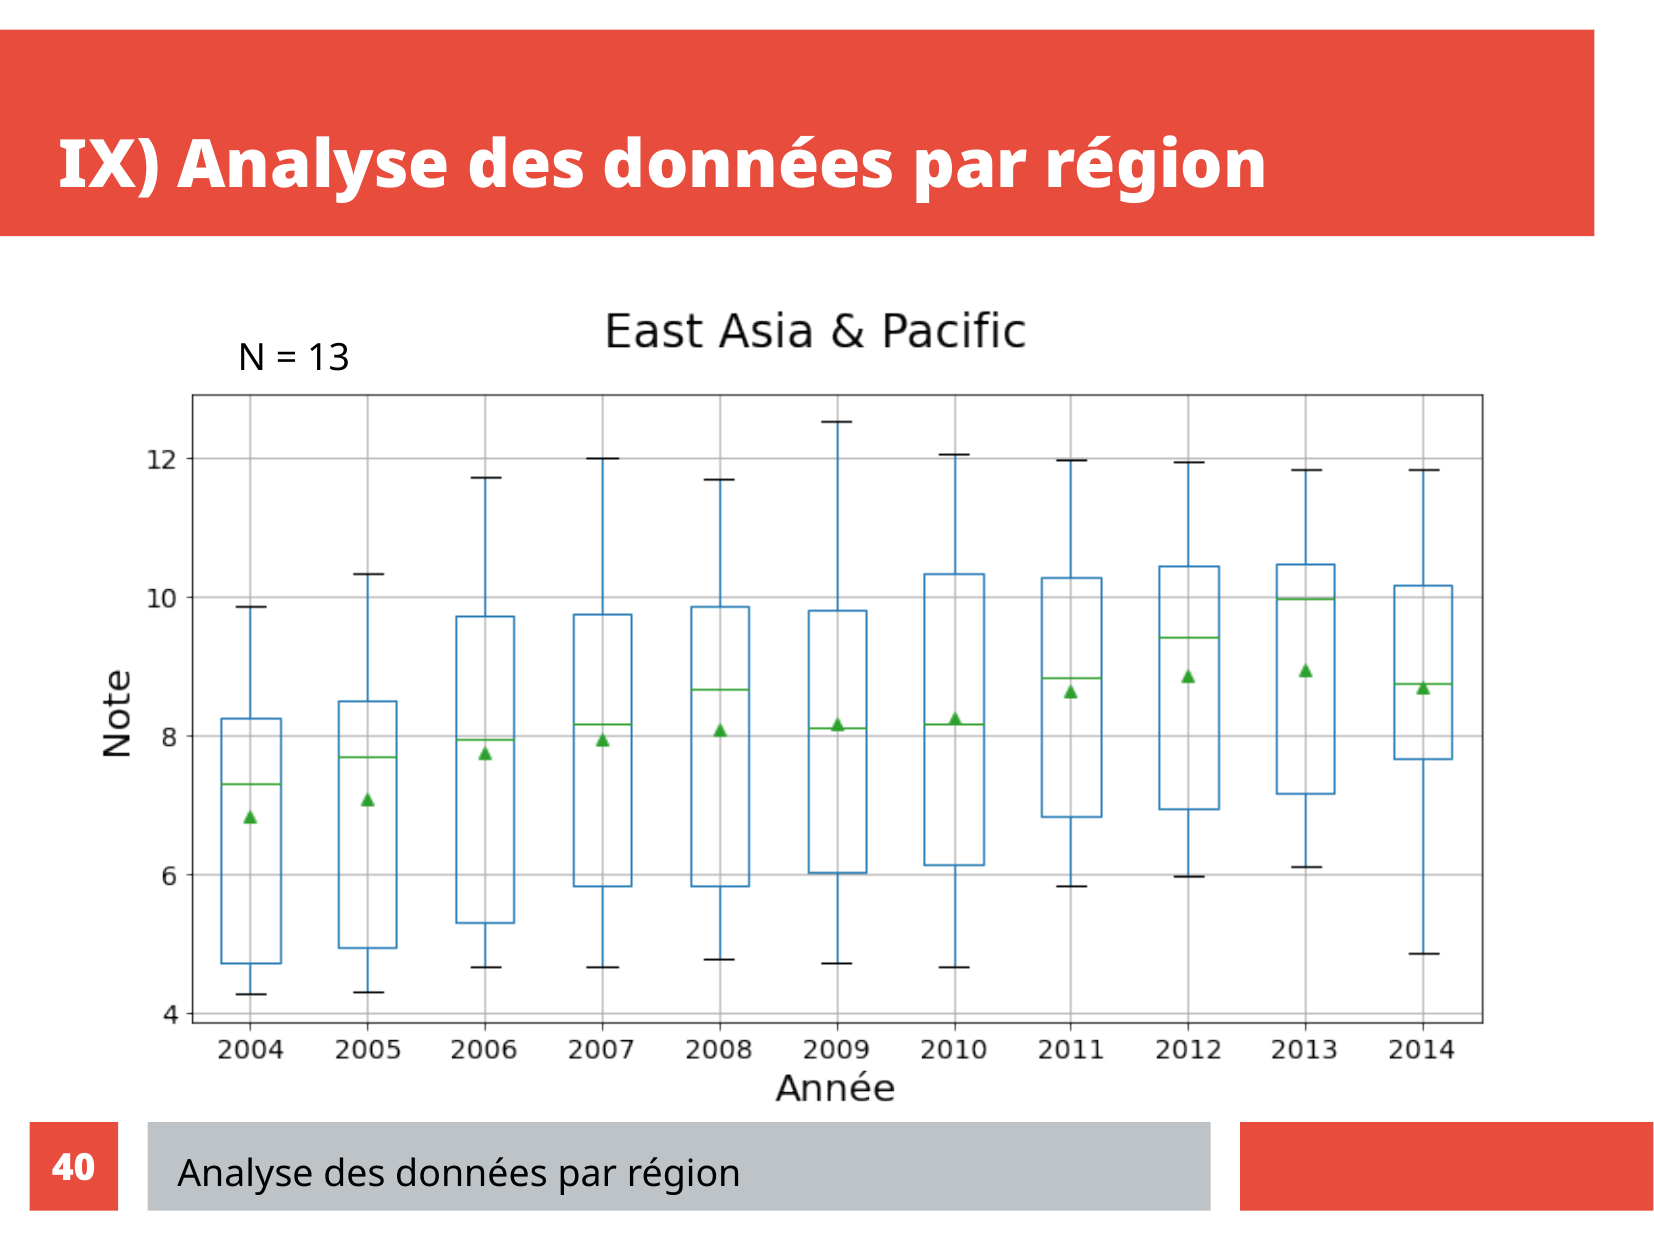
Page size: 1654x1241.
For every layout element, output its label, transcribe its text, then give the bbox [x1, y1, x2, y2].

text_box Analyse des données par région [162, 1138, 795, 1198]
picture [86, 298, 1494, 1121]
title IX) Analyse des données par région [59, 59, 1595, 207]
